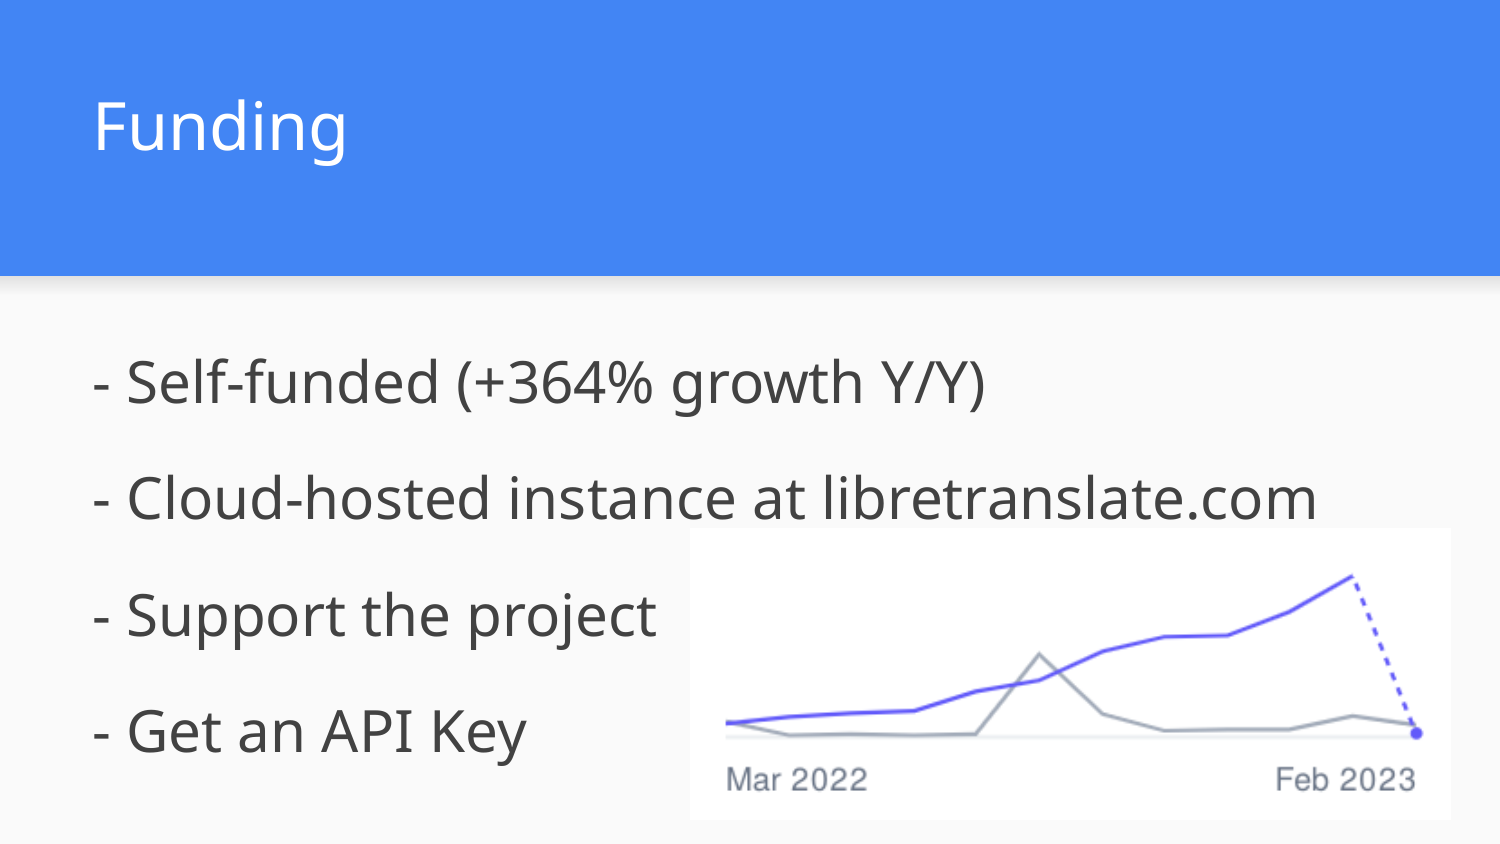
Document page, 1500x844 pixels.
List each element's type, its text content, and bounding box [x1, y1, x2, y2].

picture [690, 528, 1451, 820]
title Funding [77, 58, 1427, 185]
list - Self-funded (+364% growth Y/Y) - Cloud-hosted instance at libretranslate.com - Support the project - Get an API Key [77, 314, 1427, 820]
